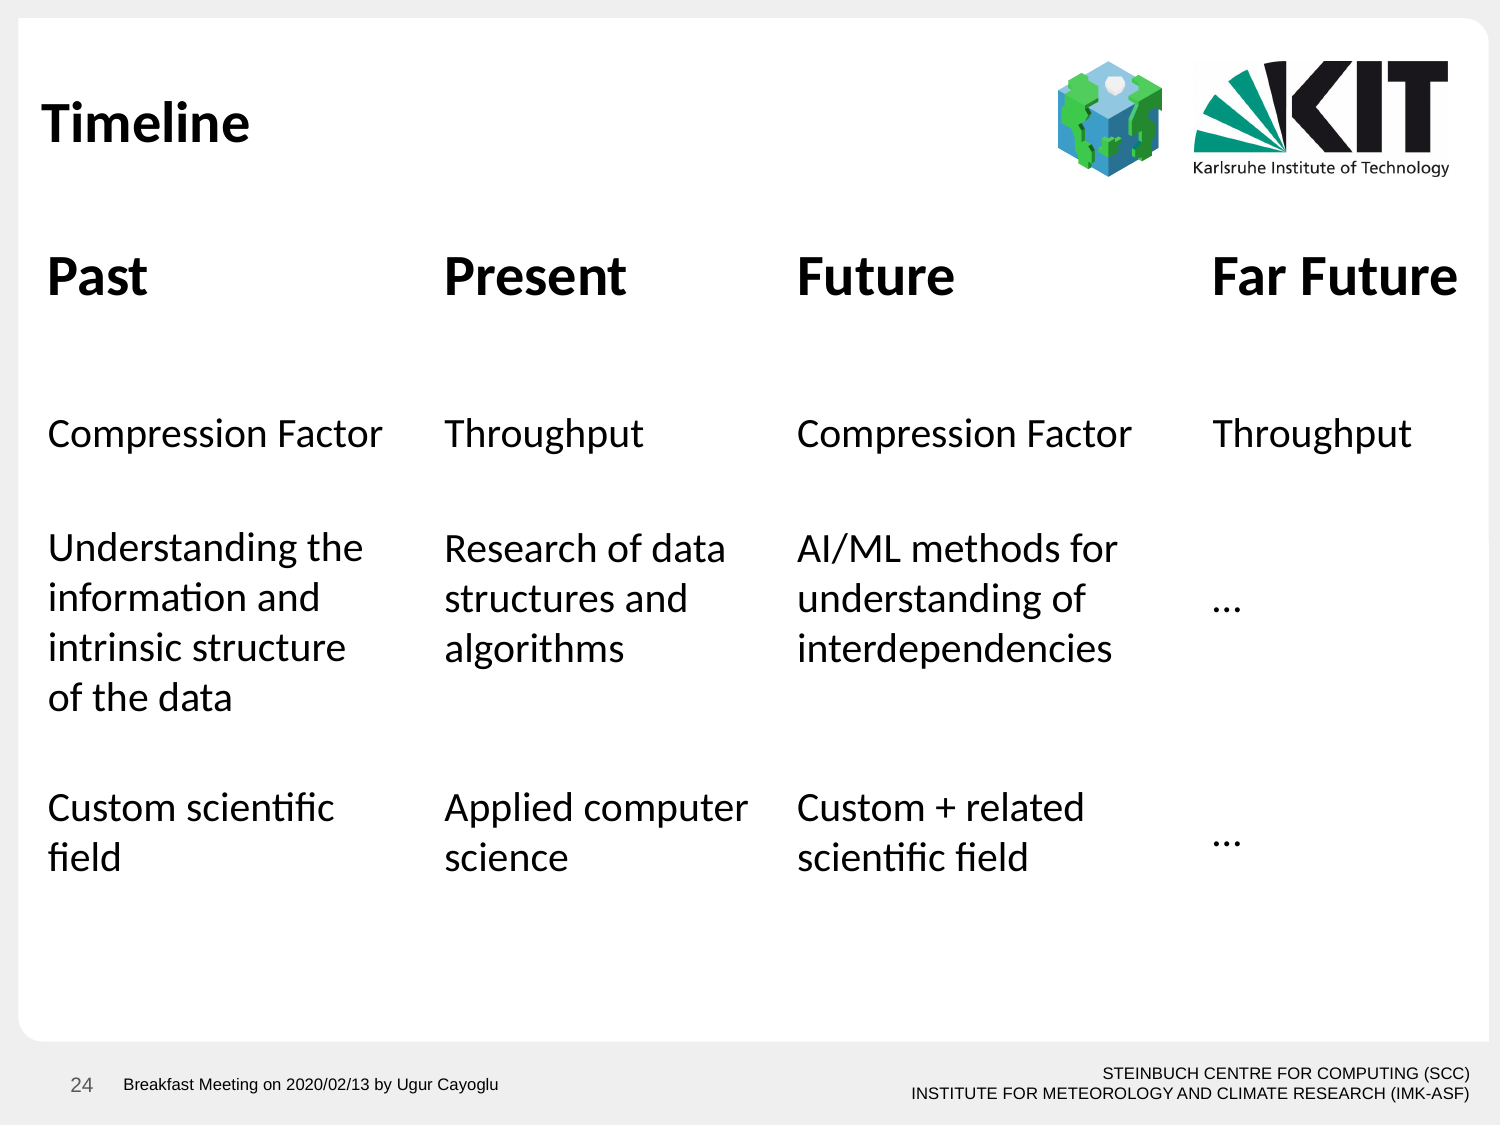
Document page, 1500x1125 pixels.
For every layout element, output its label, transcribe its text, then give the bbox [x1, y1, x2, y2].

text_box [18, 18, 1489, 1042]
picture [1194, 61, 1449, 177]
title Future [782, 233, 1073, 311]
text_box Breakfast Meeting on 2020/02/13 by Ugur Cayoglu [108, 1041, 778, 1125]
text_box STEINBUCH CENTRE FOR COMPUTING (SCC) INSTITUTE FOR METEOROLOGY AND CLIMATE RESEARCH (IMK-ASF) [420, 1040, 1486, 1125]
title Present [429, 233, 720, 311]
title Timeline [26, 81, 635, 158]
text_box … [1197, 748, 1301, 912]
slide_number <number> [18, 1040, 109, 1125]
text_box Custom + related scientific field [782, 748, 1136, 912]
title Far Future [1197, 233, 1488, 311]
text_box AI/ML methods for understanding of interdependencies [782, 514, 1136, 677]
text_box Throughput [429, 398, 782, 464]
text_box Throughput [1197, 398, 1437, 464]
text_box … [1197, 514, 1321, 677]
text_box Research of data structures and algorithms [429, 514, 782, 677]
text_box Compression Factor [32, 398, 417, 464]
title Past [32, 233, 323, 311]
text_box Compression Factor [782, 398, 1167, 464]
picture [1058, 61, 1162, 177]
text_box Applied computer science [429, 748, 782, 912]
text_box Understanding the information and intrinsic structure of the data [32, 514, 386, 727]
text_box Custom scientific field [32, 748, 386, 912]
